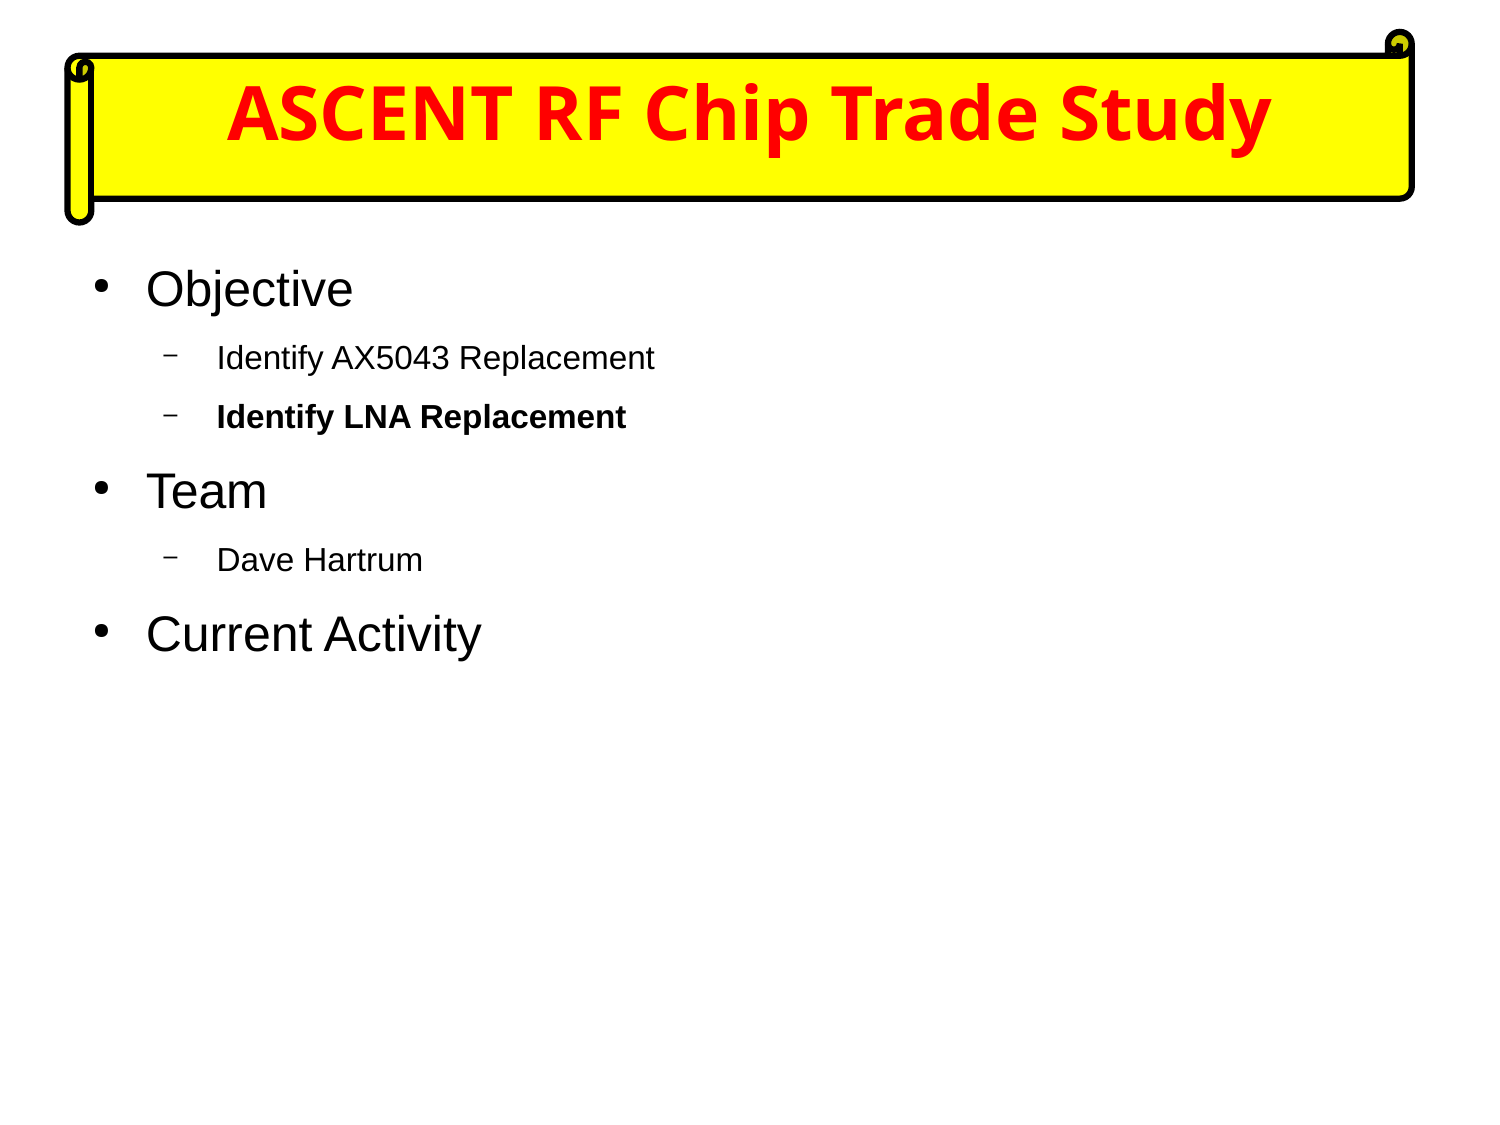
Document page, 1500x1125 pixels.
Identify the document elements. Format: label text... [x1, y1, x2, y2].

text_box [67, 164, 1412, 223]
text_box ASCENT RF Chip Trade Study [0, 58, 1500, 164]
text_box [72, 31, 1412, 58]
list Objective Identify AX5043 Replacement Identify LNA Replacement Team Dave Hartrum Current Activity [75, 263, 1425, 916]
